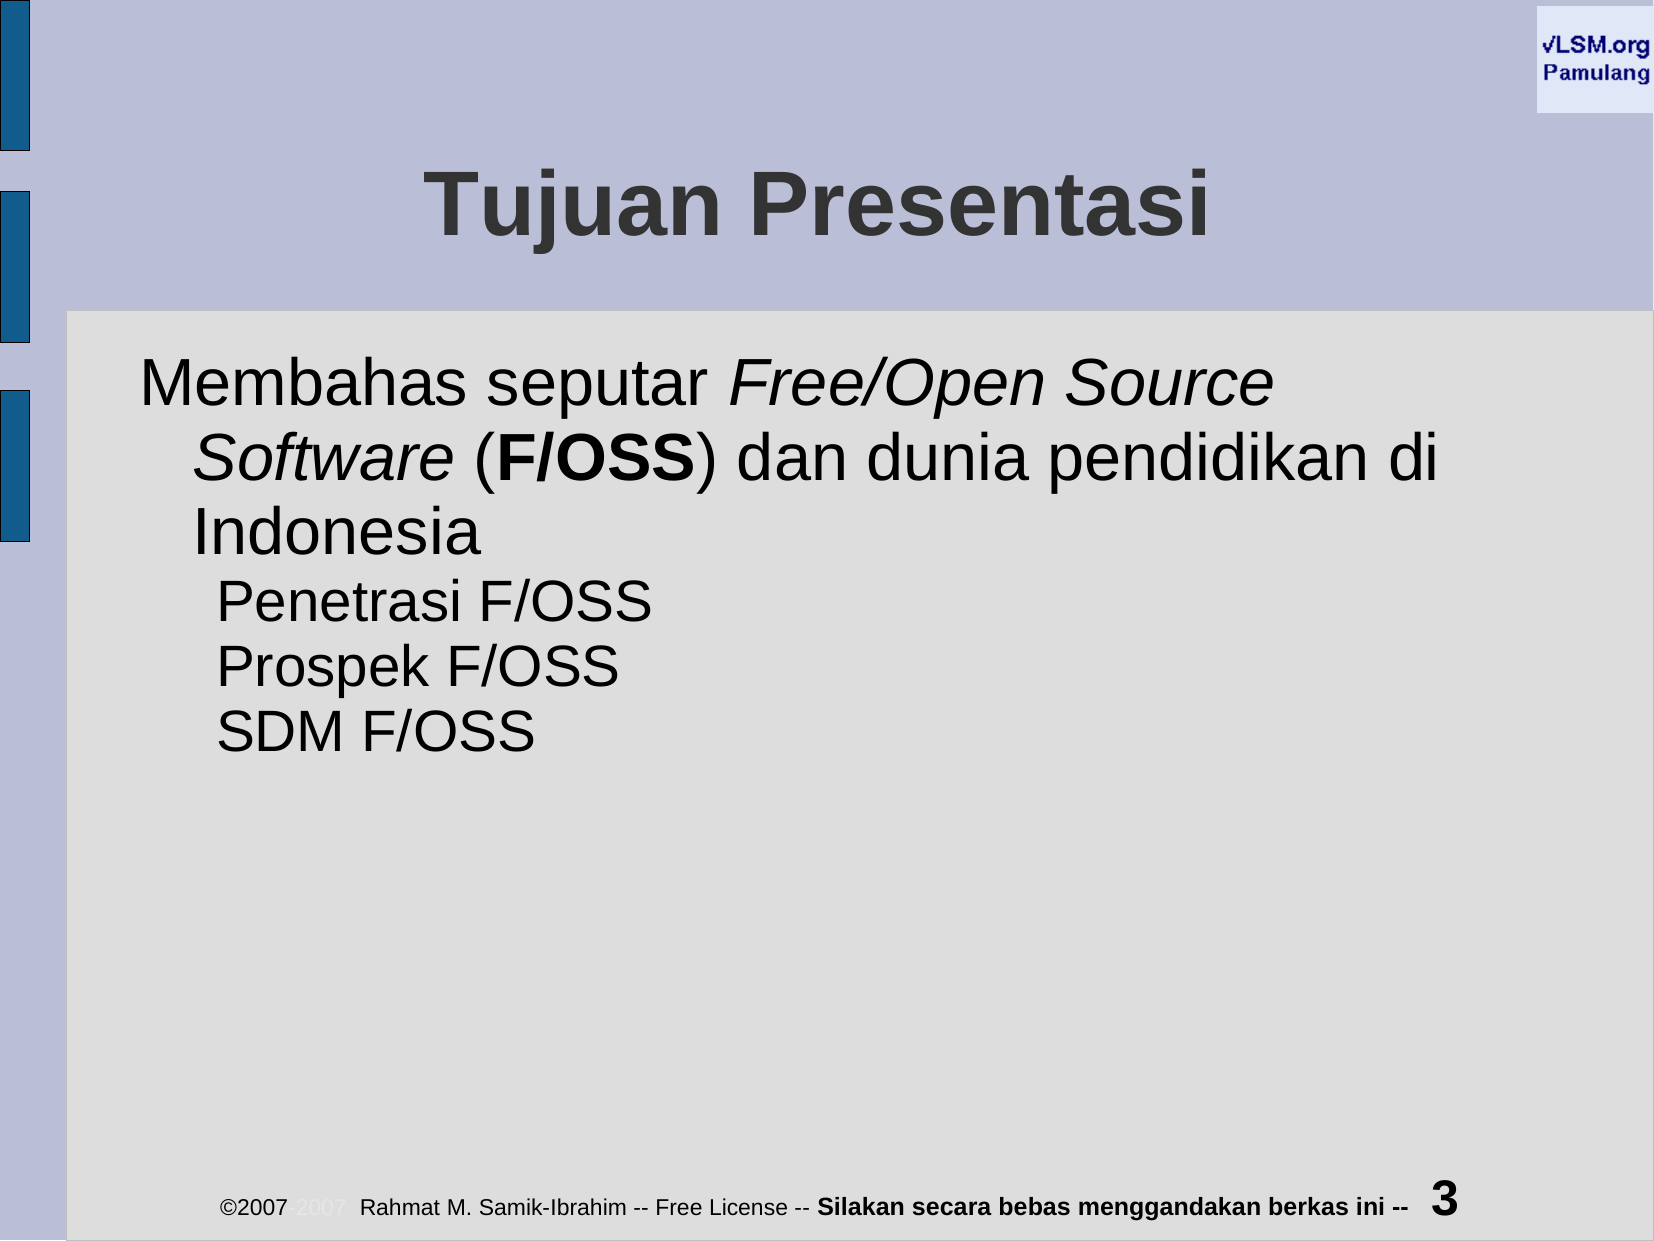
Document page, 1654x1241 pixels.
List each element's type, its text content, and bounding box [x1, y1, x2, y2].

picture [1537, 6, 1654, 113]
list Membahas seputar Free/Open Source Software (F/OSS) dan dunia pendidikan di Indonesia Penetrasi F/OSS Prospek F/OSS SDM F/OSS [121, 344, 1534, 1112]
title Tujuan Presentasi [112, 107, 1525, 301]
